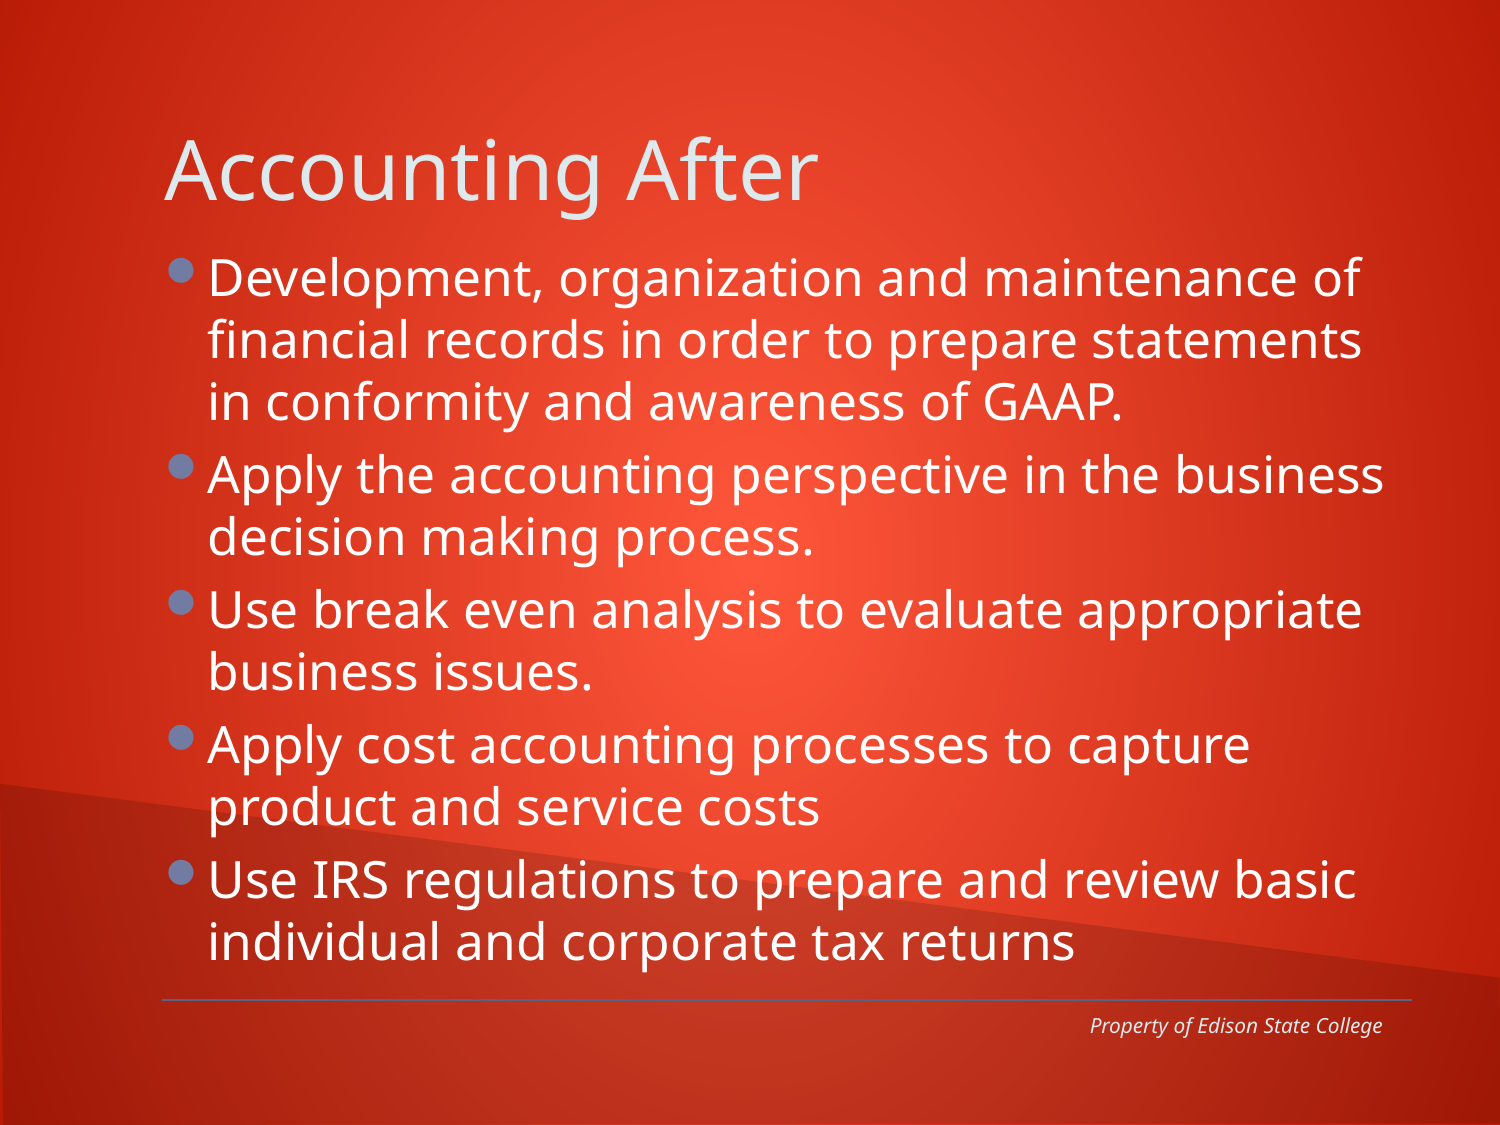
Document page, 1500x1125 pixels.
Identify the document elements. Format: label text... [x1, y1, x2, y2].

list Development, organization and maintenance of financial records in order to prepare statements in conformity and awareness of GAAP. Apply the accounting perspective in the business decision making process. Use break even analysis to evaluate appropriate business issues. Apply cost accounting processes to capture product and service costs Use IRS regulations to prepare and review basic individual and corporate tax returns [150, 237, 1425, 988]
title Accounting After [150, 45, 1425, 233]
footer Property of Edison State College [1074, 987, 1463, 1063]
